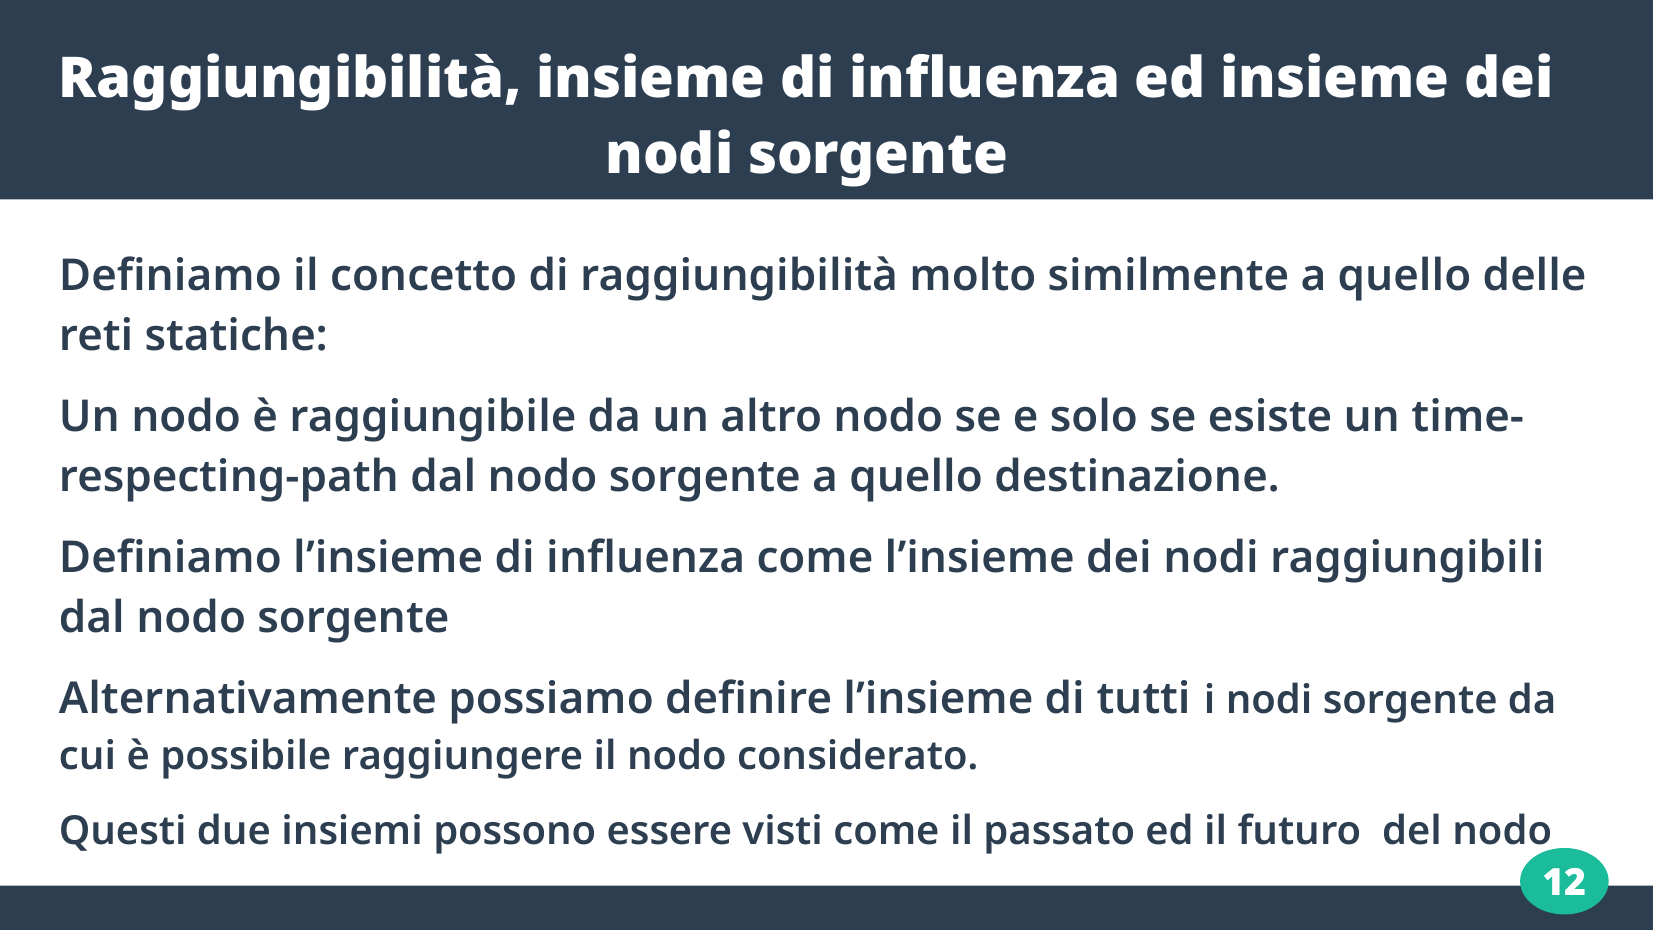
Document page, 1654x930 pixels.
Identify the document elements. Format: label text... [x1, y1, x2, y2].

title Raggiungibilità, insieme di influenza ed insieme dei nodi sorgente [58, 36, 1594, 155]
list Definiamo il concetto di raggiungibilità molto similmente a quello delle reti statiche: Un nodo è raggiungibile da un altro nodo se e solo se esiste un time-respecting-path dal nodo sorgente a quello destinazione. Definiamo l’insieme di influenza come l’insieme dei nodi raggiungibili dal nodo sorgente Alternativamente possiamo definire l’insieme di tutti i nodi sorgente da cui è possibile raggiungere il nodo considerato. Questi due insiemi possono essere visti come il passato ed il futuro del nodo [58, 243, 1594, 864]
